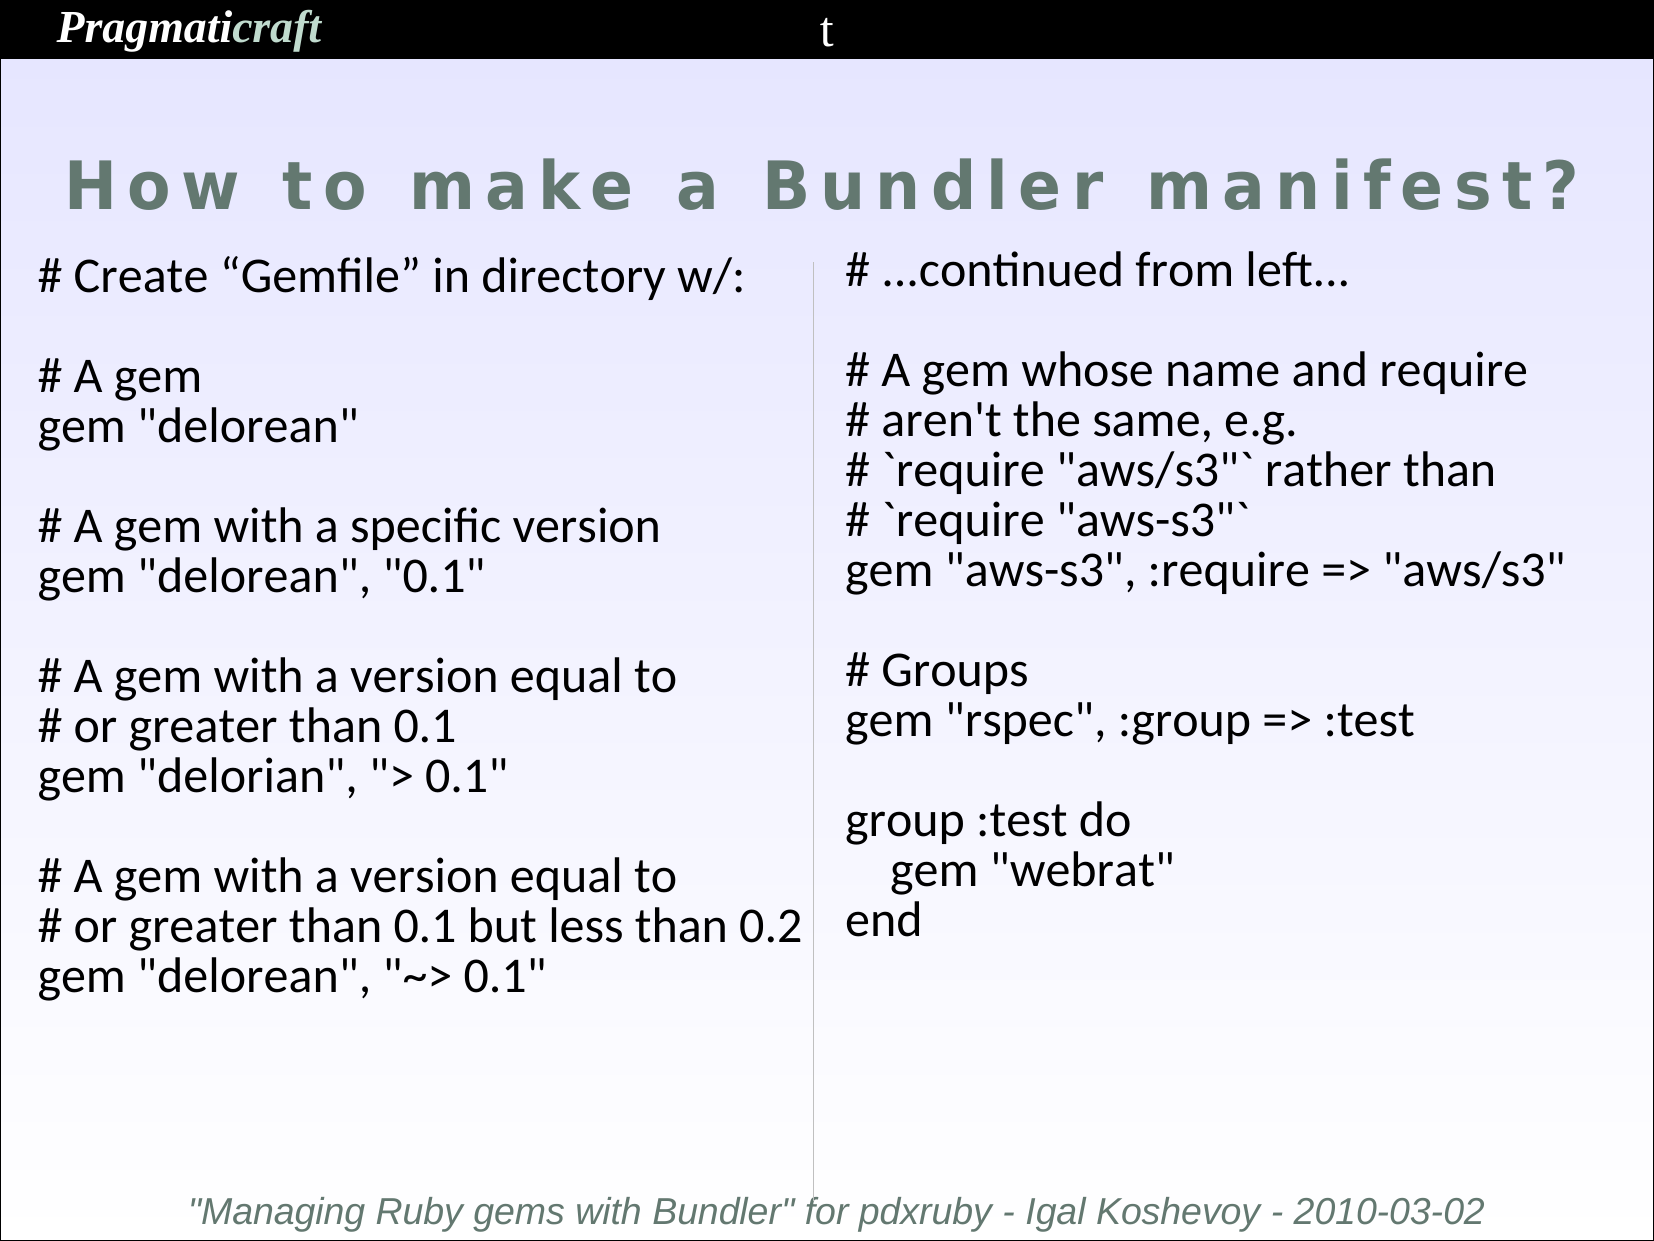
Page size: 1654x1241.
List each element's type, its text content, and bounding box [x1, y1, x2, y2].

title How to make a Bundler manifest? [64, 112, 1587, 261]
list # Create “Gemfile” in directory w/: # A gem gem "delorean" # A gem with a specific version gem "delorean", "0.1" # A gem with a version equal to # or greater than 0.1 gem "delorian", "> 0.1" # A gem with a version equal to # or greater than 0.1 but less than 0.2 gem "delorean", "~> 0.1" [37, 254, 863, 1241]
list # ...continued from left... # A gem whose name and require # aren't the same, e.g. # `require "aws/s3"` rather than # `require "aws-s3"` gem "aws-s3", :require => "aws/s3" # Groups gem "rspec", :group => :test group :test do gem "webrat" end [845, 248, 1572, 1164]
